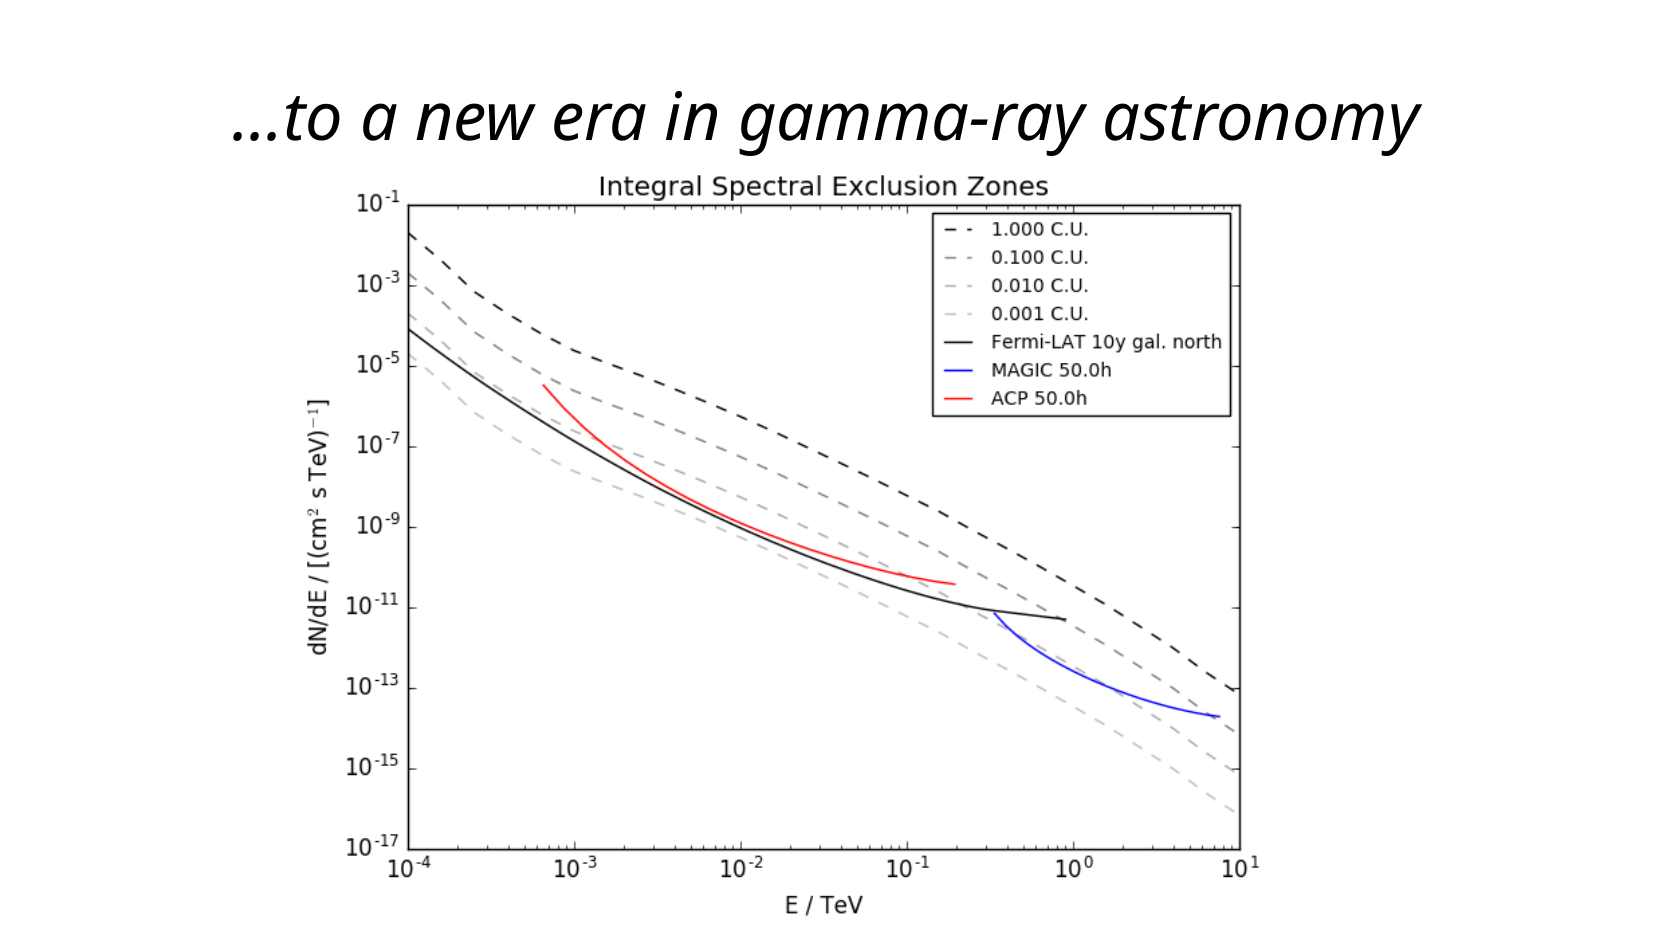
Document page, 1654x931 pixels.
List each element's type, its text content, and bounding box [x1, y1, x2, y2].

picture [294, 163, 1273, 931]
text_box ...to a new era in gamma-ray astronomy [0, 62, 1654, 163]
